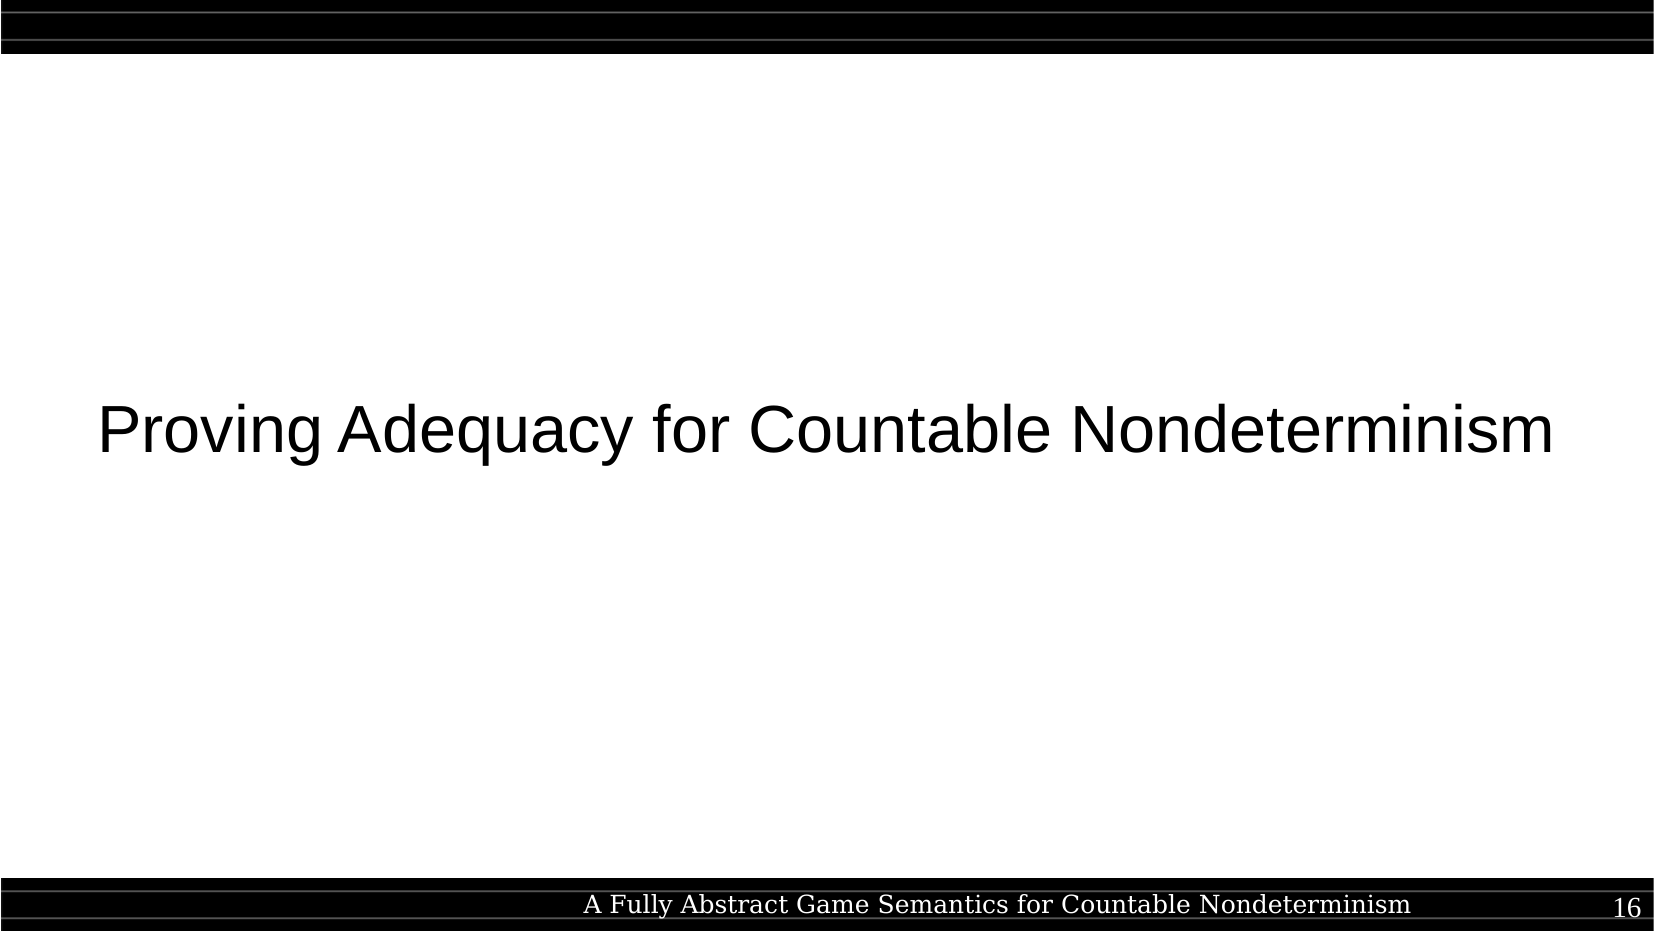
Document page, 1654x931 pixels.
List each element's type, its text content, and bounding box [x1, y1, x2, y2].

subtitle Proving Adequacy for Countable Nondeterminism [82, 69, 1571, 790]
picture [1, 878, 1654, 931]
picture [1, 0, 1654, 54]
